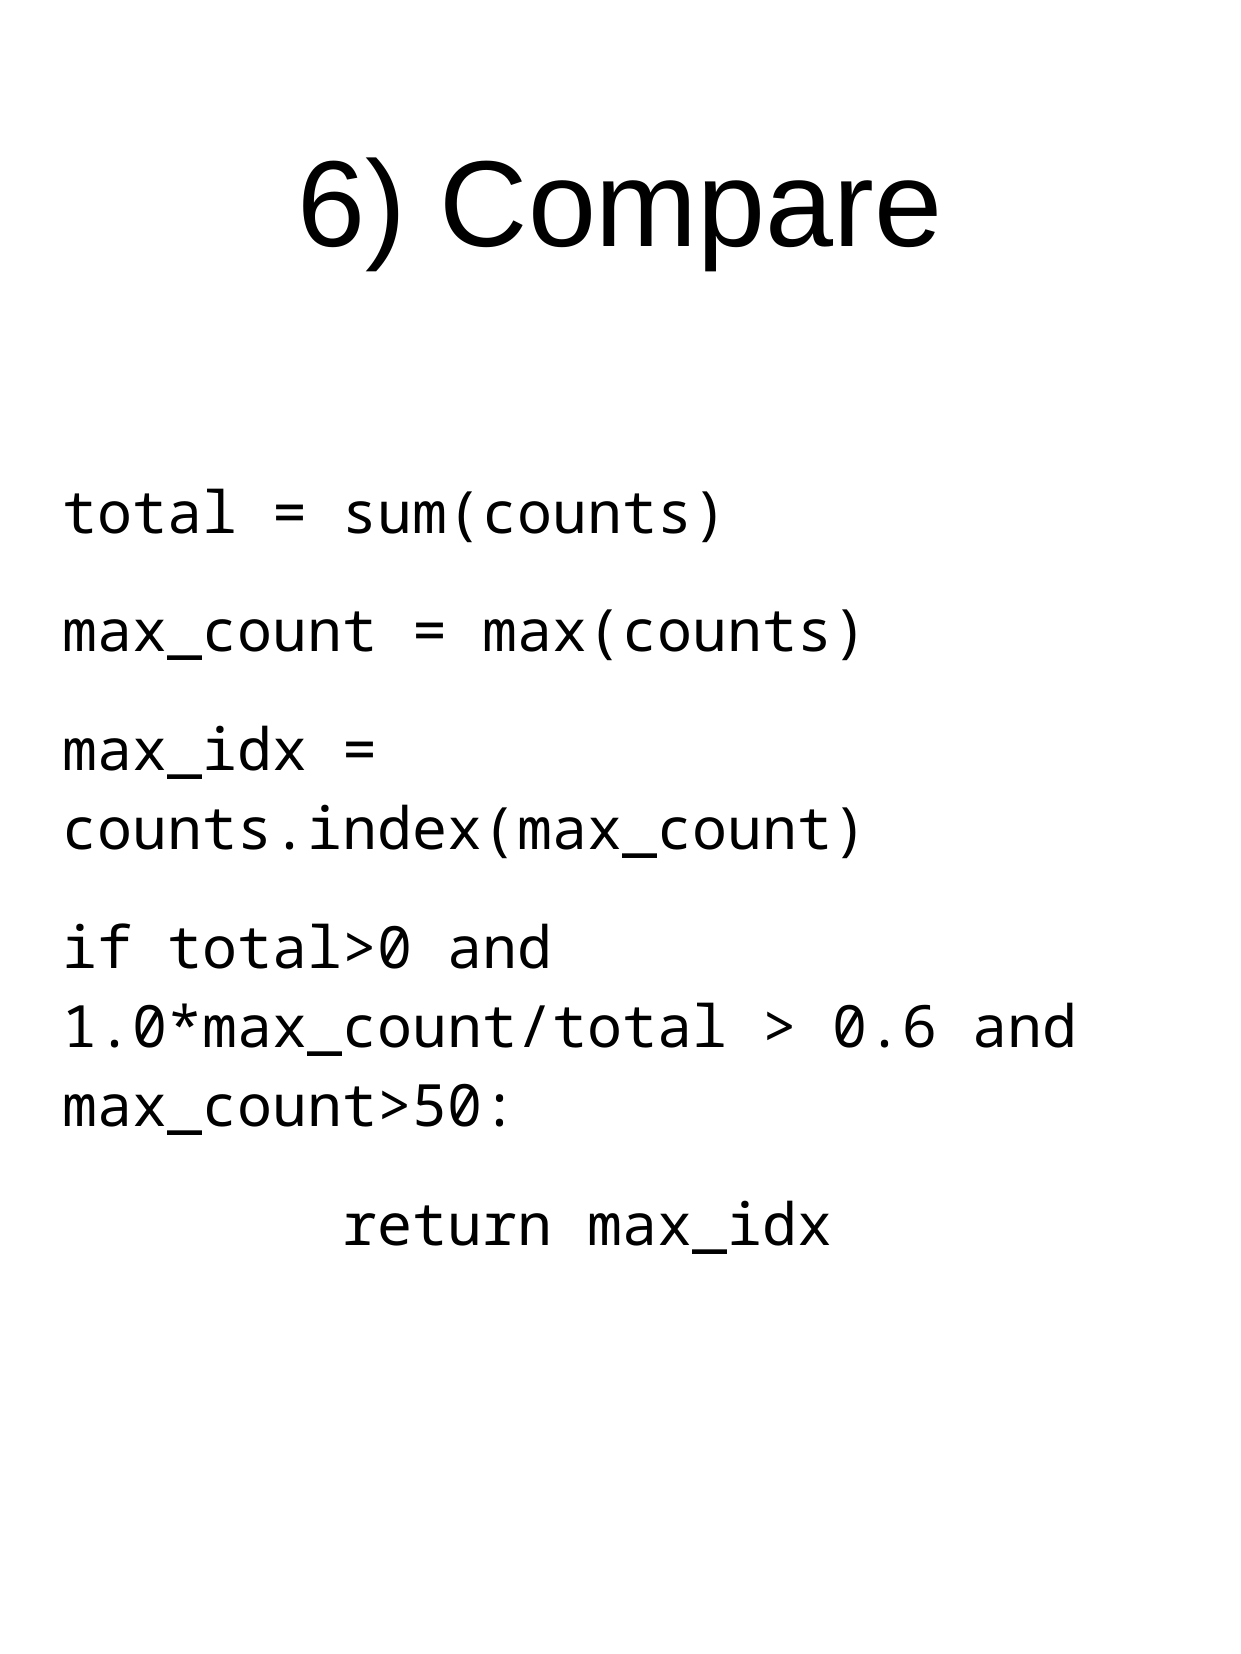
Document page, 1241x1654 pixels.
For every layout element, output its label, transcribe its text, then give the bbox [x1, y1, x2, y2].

title 6) Compare [62, 65, 1179, 342]
list total = sum(counts) max_count = max(counts) max_idx = counts.index(max_count) if total>0 and 1.0*max_count/total > 0.6 and max_count>50: return max_idx [62, 386, 1179, 1346]
